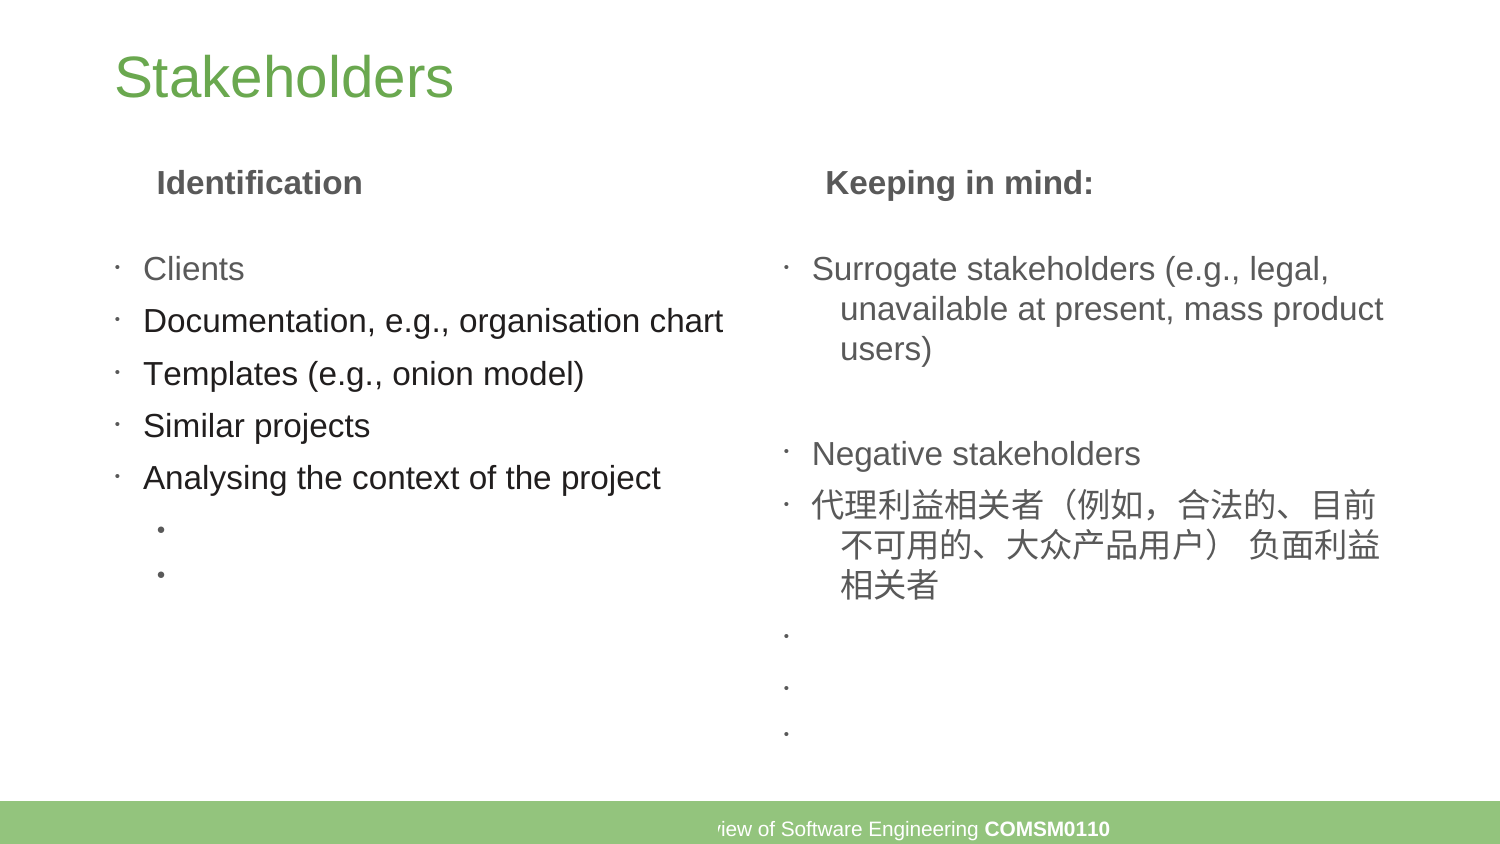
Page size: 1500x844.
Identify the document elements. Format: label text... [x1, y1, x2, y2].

title Stakeholders [99, 24, 1338, 94]
list Keeping in mind: Surrogate stakeholders (e.g., legal, unavailable at present, mass product users) Negative stakeholders 代理利益相关者（例如，合法的、目前不可用的、大众产品用户） 负面利益相关者 [768, 140, 1413, 732]
list Identification Clients Documentation, e.g., organisation chart Templates (e.g., onion model) Similar projects Analysing the context of the project [99, 140, 744, 732]
